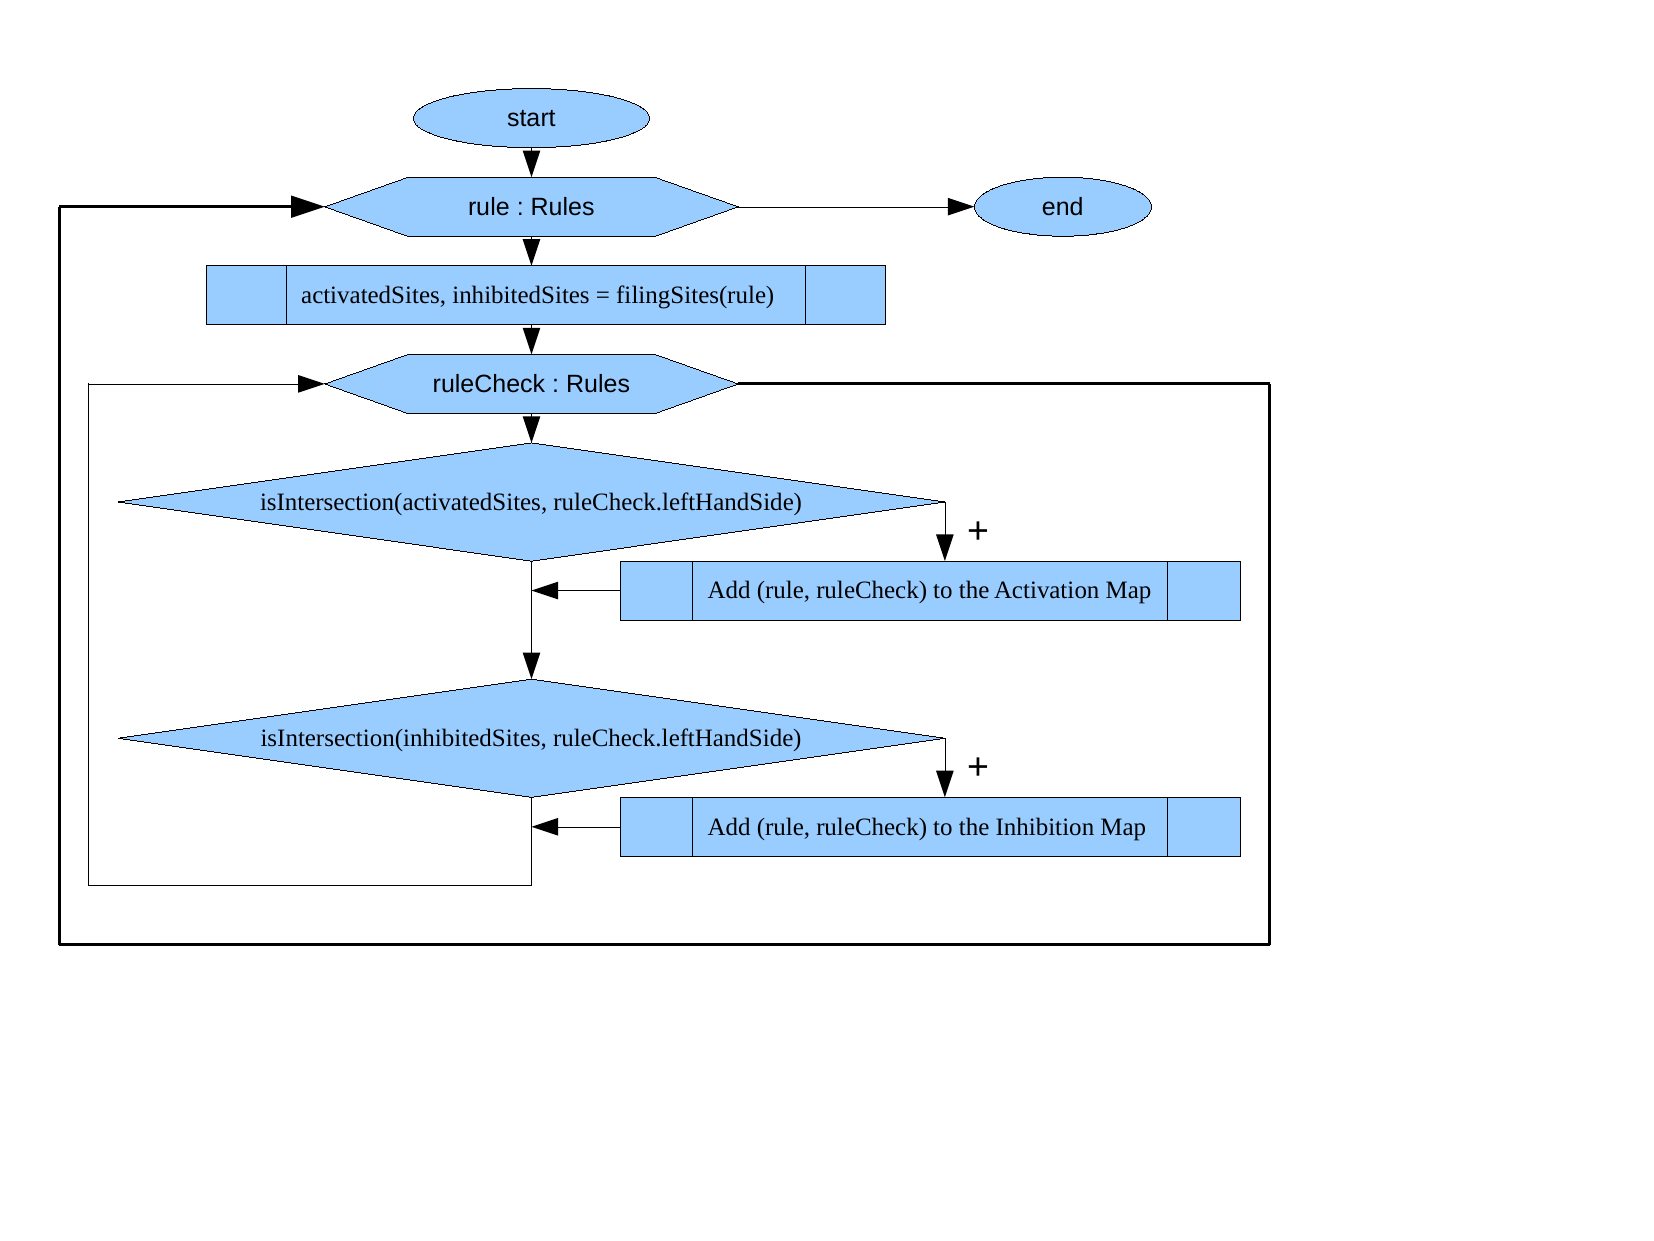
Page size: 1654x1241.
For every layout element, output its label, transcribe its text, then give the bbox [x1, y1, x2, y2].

text_box isIntersection(inhibitedSites, ruleCheck.leftHandSide) [118, 679, 945, 798]
text_box Add (rule, ruleCheck) to the Activation Map [620, 561, 1240, 621]
text_box + [952, 738, 1004, 796]
text_box activatedSites, inhibitedSites = filingSites(rule) [207, 265, 886, 325]
text_box start [413, 88, 650, 148]
text_box isIntersection(activatedSites, ruleCheck.leftHandSide) [118, 442, 945, 562]
text_box rule : Rules [325, 177, 739, 237]
text_box Add (rule, ruleCheck) to the Inhibition Map [620, 797, 1240, 857]
text_box ruleCheck : Rules [325, 354, 738, 414]
text_box end [974, 177, 1152, 237]
text_box + [952, 501, 1004, 559]
